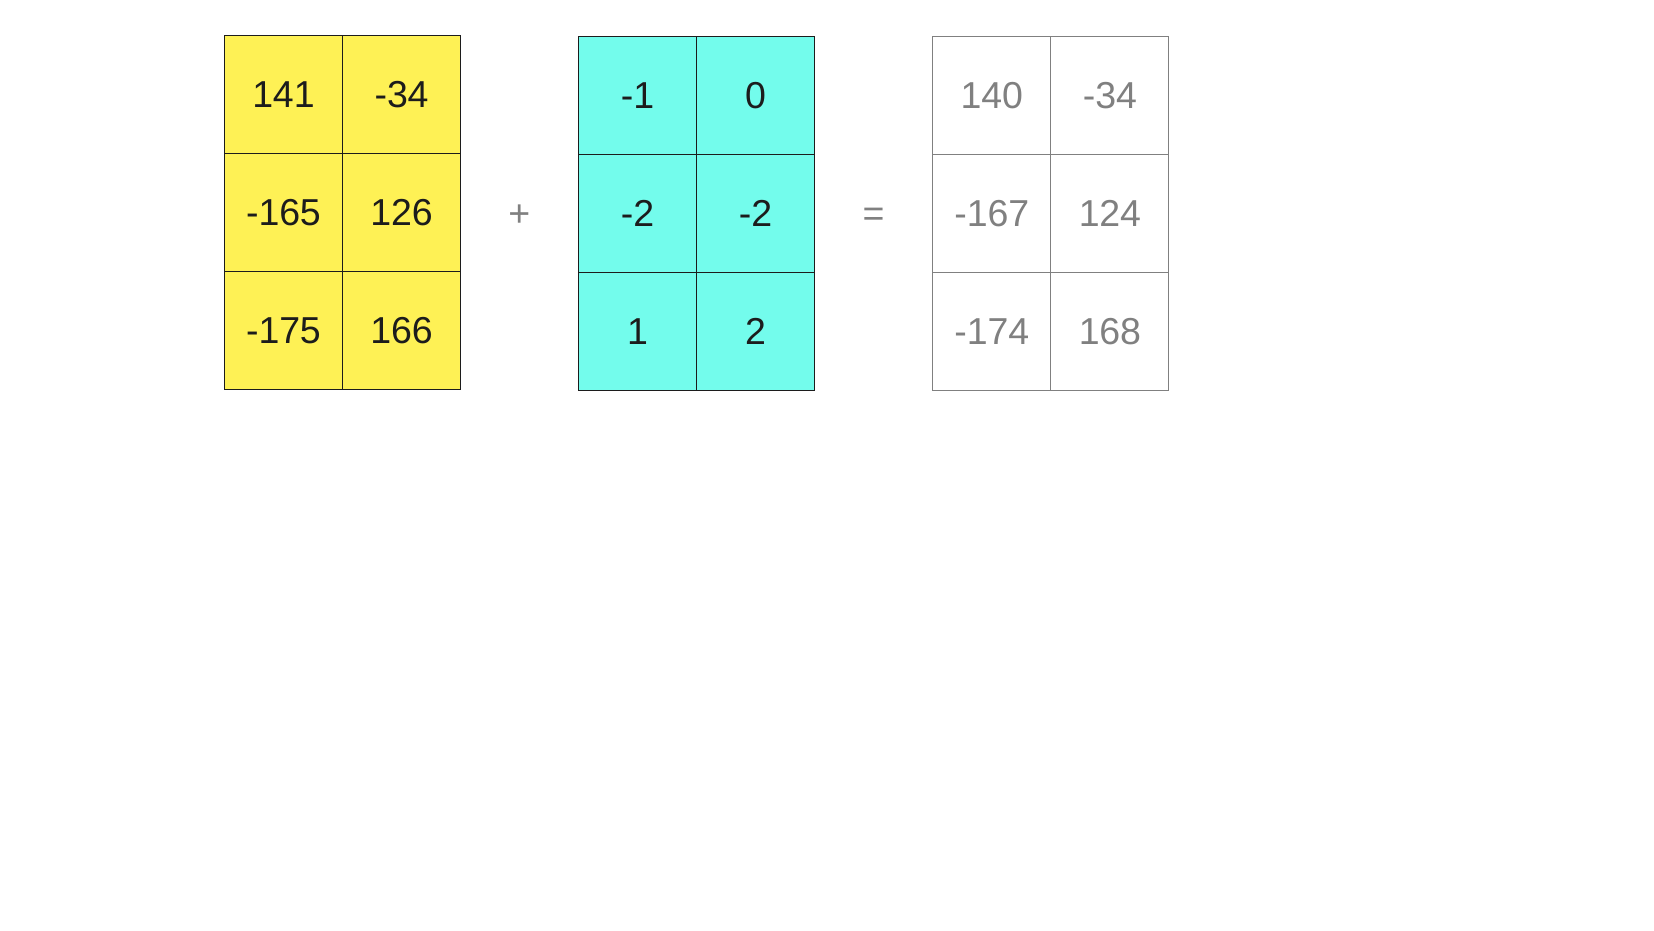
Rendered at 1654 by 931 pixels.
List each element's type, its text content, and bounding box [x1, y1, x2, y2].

text_box 140 [932, 36, 1050, 154]
text_box -2 [579, 154, 696, 272]
text_box 166 [342, 272, 461, 390]
text_box 1 [578, 272, 696, 391]
text_box -1 [578, 36, 696, 154]
text_box + [461, 154, 579, 273]
text_box -165 [224, 153, 342, 271]
text_box 0 [696, 36, 815, 154]
text_box 168 [1050, 272, 1169, 391]
text_box -175 [224, 271, 342, 390]
text_box 124 [1050, 154, 1169, 272]
text_box 2 [696, 272, 815, 391]
text_box -167 [933, 154, 1050, 272]
text_box -34 [1050, 36, 1169, 154]
text_box = [814, 154, 933, 273]
text_box -34 [342, 35, 461, 153]
text_box -174 [932, 272, 1050, 391]
text_box 126 [342, 153, 461, 272]
text_box -2 [696, 154, 814, 272]
text_box 141 [224, 35, 342, 153]
